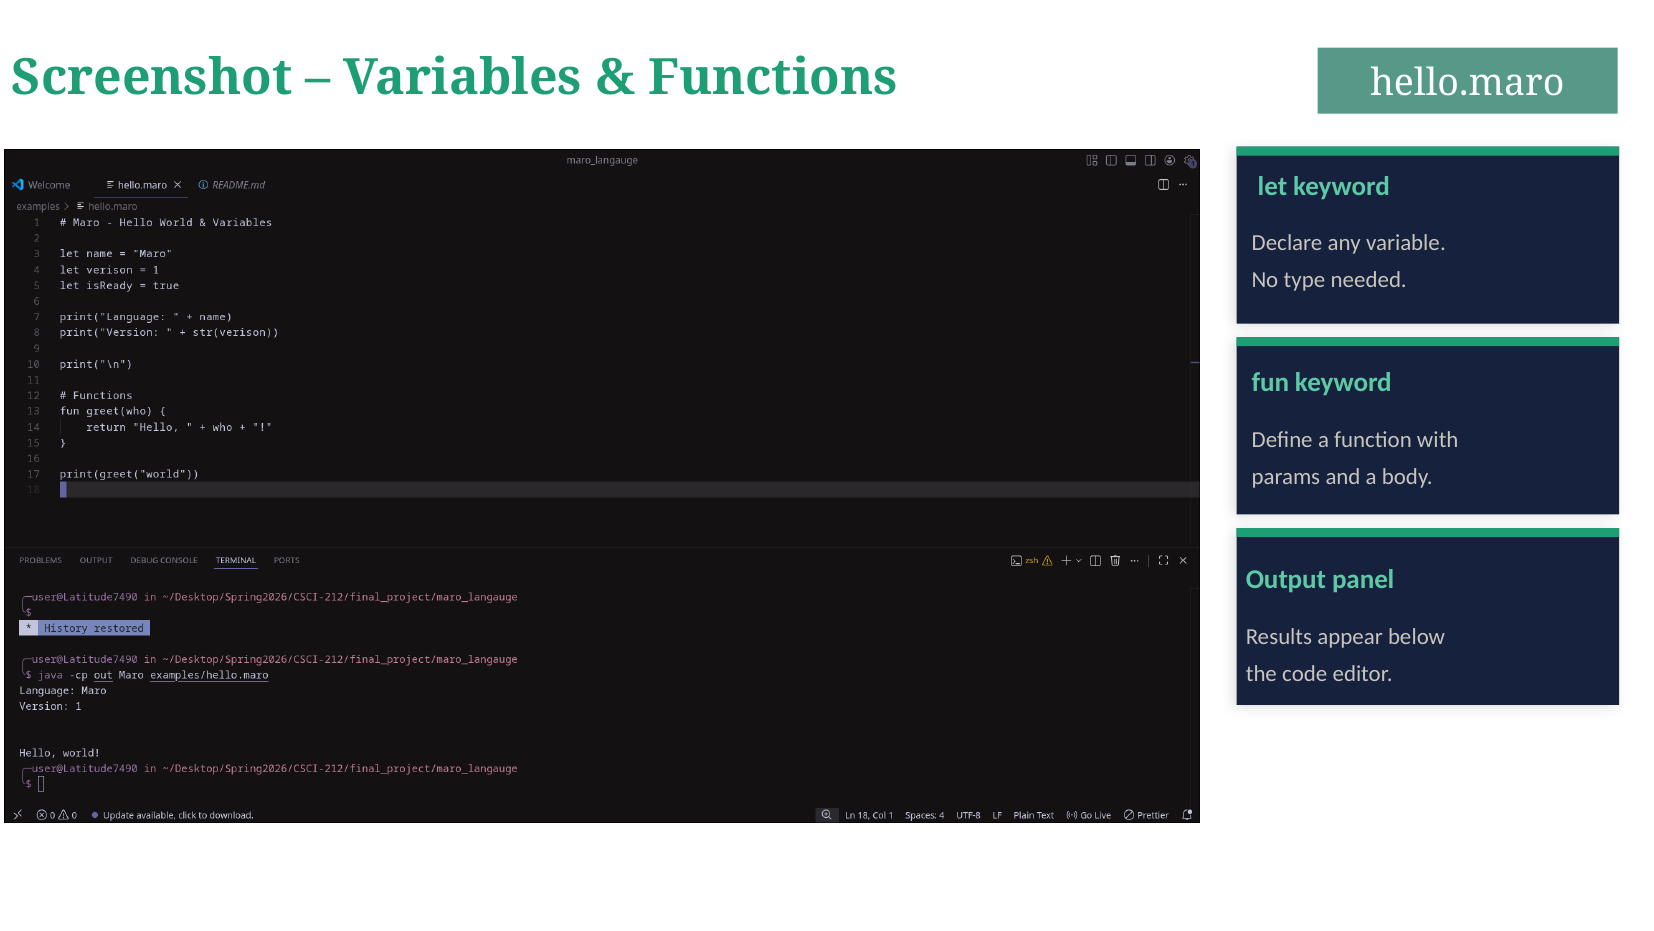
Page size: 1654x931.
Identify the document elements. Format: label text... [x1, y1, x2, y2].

text_box let keyword [1257, 161, 1611, 207]
picture [4, 149, 1201, 823]
text_box [1236, 337, 1620, 515]
text_box Declare any variable. No type needed. [1251, 206, 1605, 305]
text_box Output panel [1245, 554, 1599, 599]
text_box Results appear below the code editor. [1245, 599, 1599, 698]
text_box hello.maro [1317, 47, 1618, 114]
text_box [1236, 528, 1620, 705]
text_box fun keyword [1251, 358, 1605, 403]
text_box [1236, 146, 1620, 324]
title Screenshot – Variables & Functions [11, 37, 938, 113]
text_box Define a function with params and a body. [1251, 403, 1605, 501]
